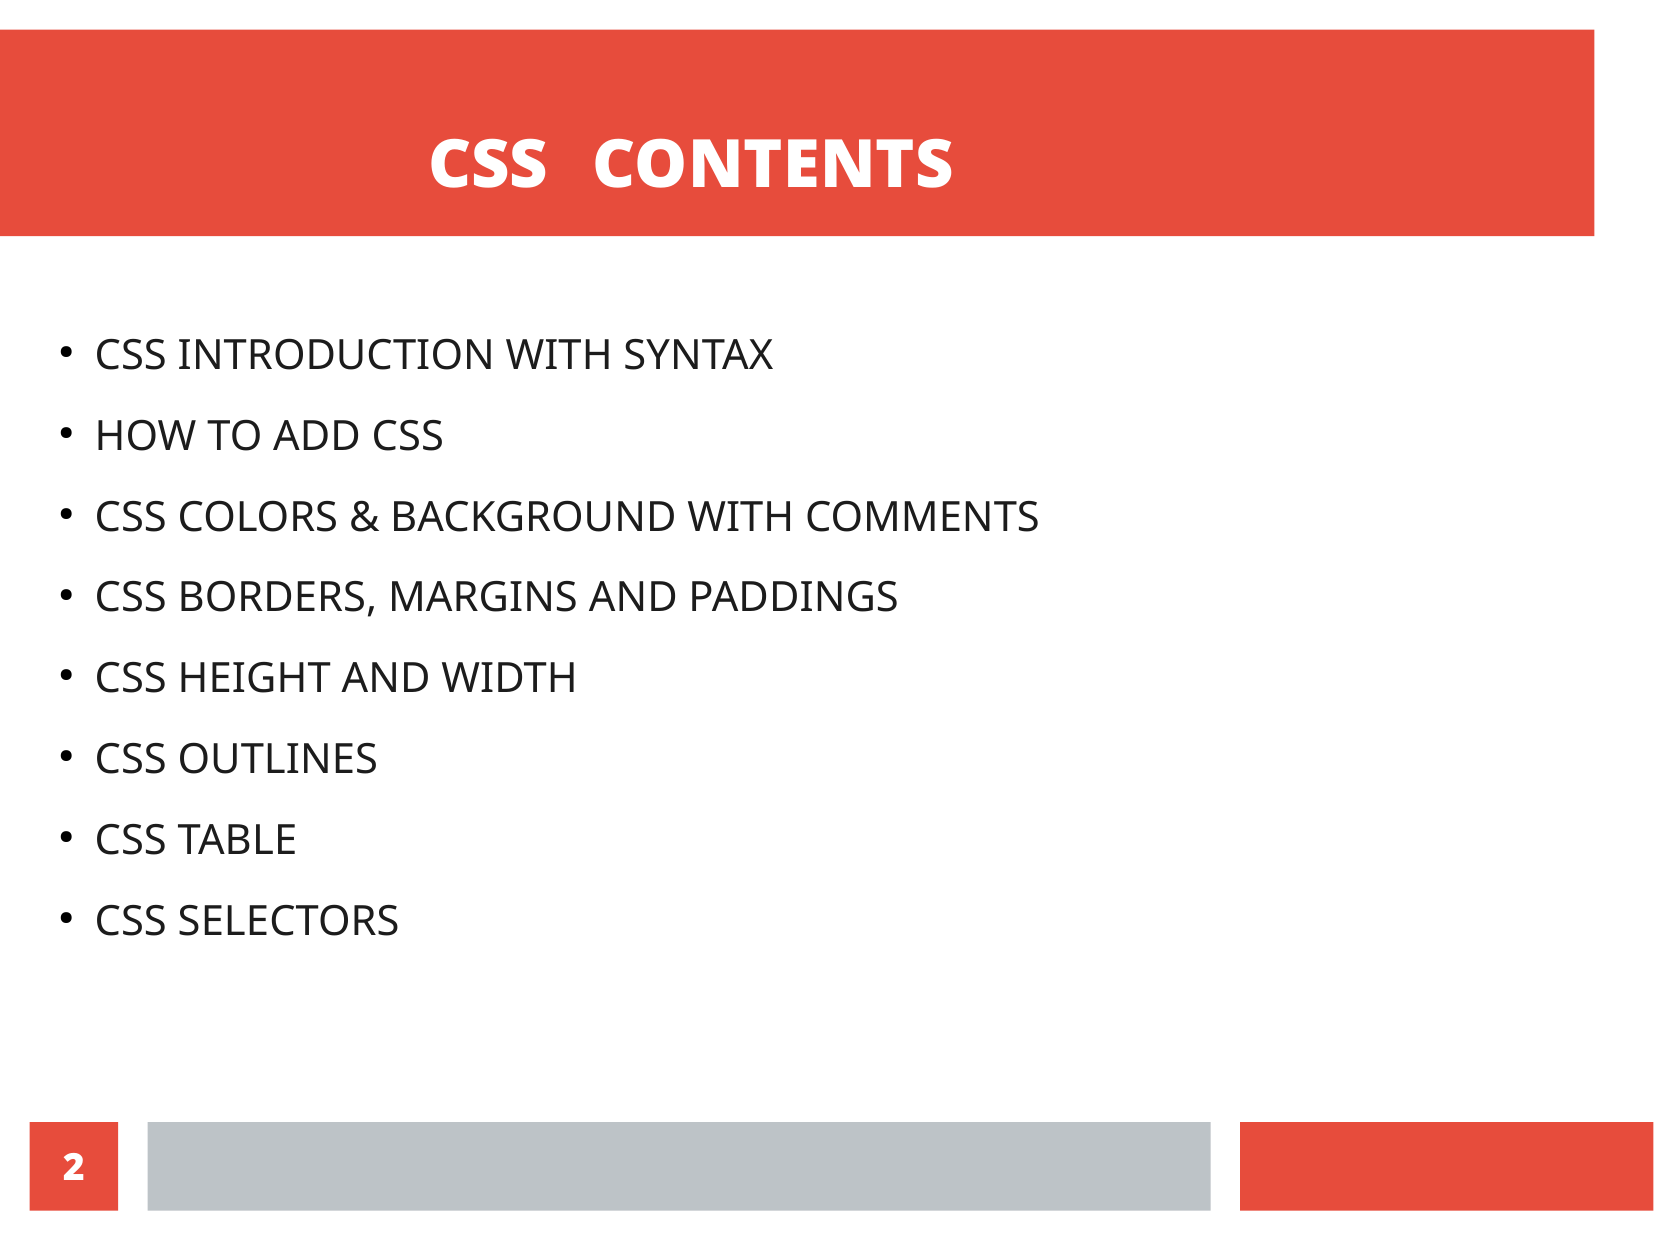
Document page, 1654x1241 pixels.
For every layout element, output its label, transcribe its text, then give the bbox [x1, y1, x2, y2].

title CSS CONTENTS [59, 59, 1595, 207]
list CSS INTRODUCTION WITH SYNTAX HOW TO ADD CSS CSS COLORS & BACKGROUND WITH COMMENTS CSS BORDERS, MARGINS AND PADDINGS CSS HEIGHT AND WIDTH CSS OUTLINES CSS TABLE CSS SELECTORS [59, 324, 1565, 1093]
